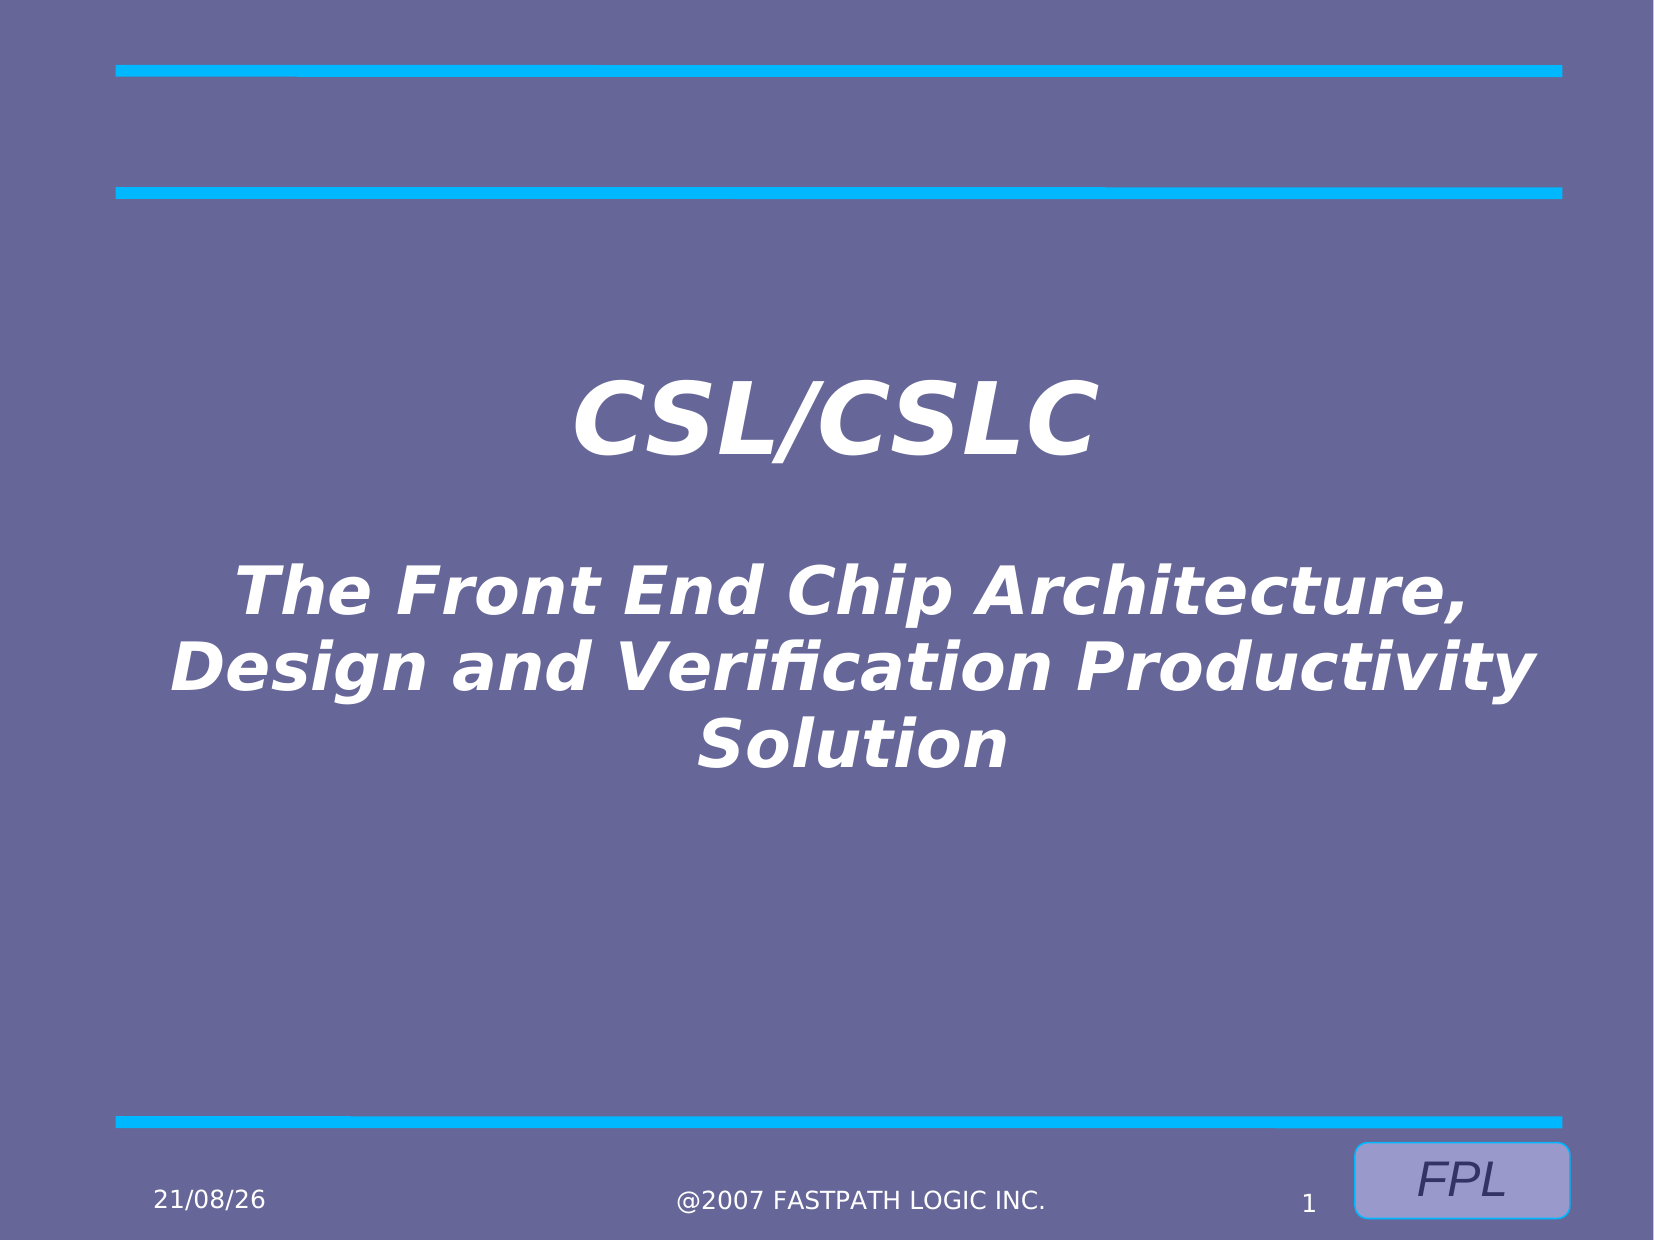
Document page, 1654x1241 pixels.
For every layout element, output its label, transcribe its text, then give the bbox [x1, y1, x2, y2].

title CSL/CSLC The Front End Chip Architecture, Design and Verification Productivity Solution [147, 359, 1560, 787]
